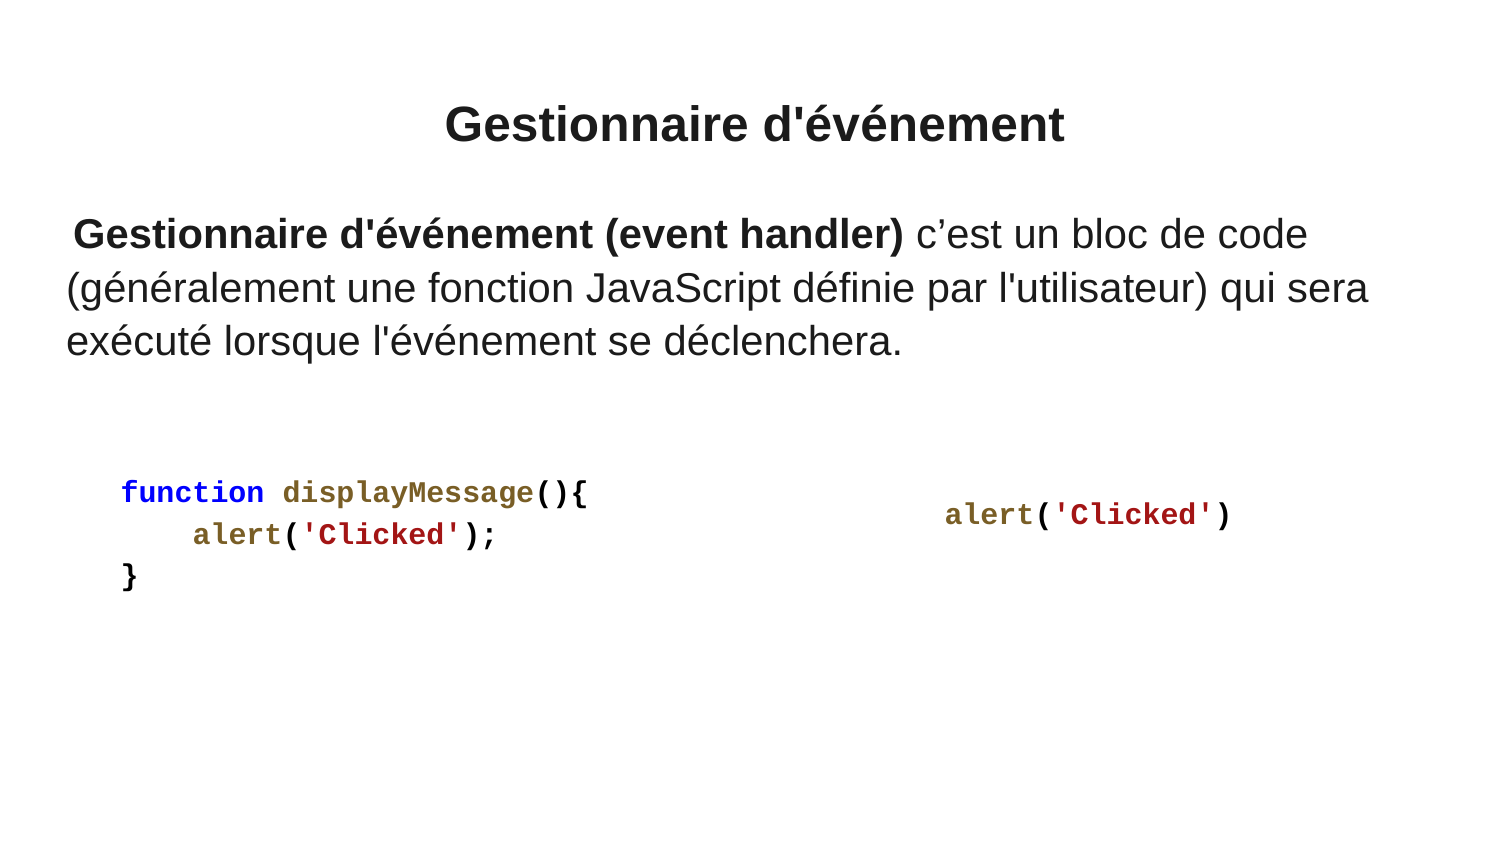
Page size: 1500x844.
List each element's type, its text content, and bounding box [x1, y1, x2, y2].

text_box function displayMessage(){ alert('Clicked'); } [105, 452, 608, 607]
title Gestionnaire d'événement [51, 72, 1449, 167]
list Gestionnaire d'événement (event handler) c’est un bloc de code (généralement une fonction JavaScript définie par l'utilisateur) qui sera exécuté lorsque l'événement se déclenchera. [51, 189, 1449, 750]
text_box alert('Clicked') [929, 474, 1500, 546]
